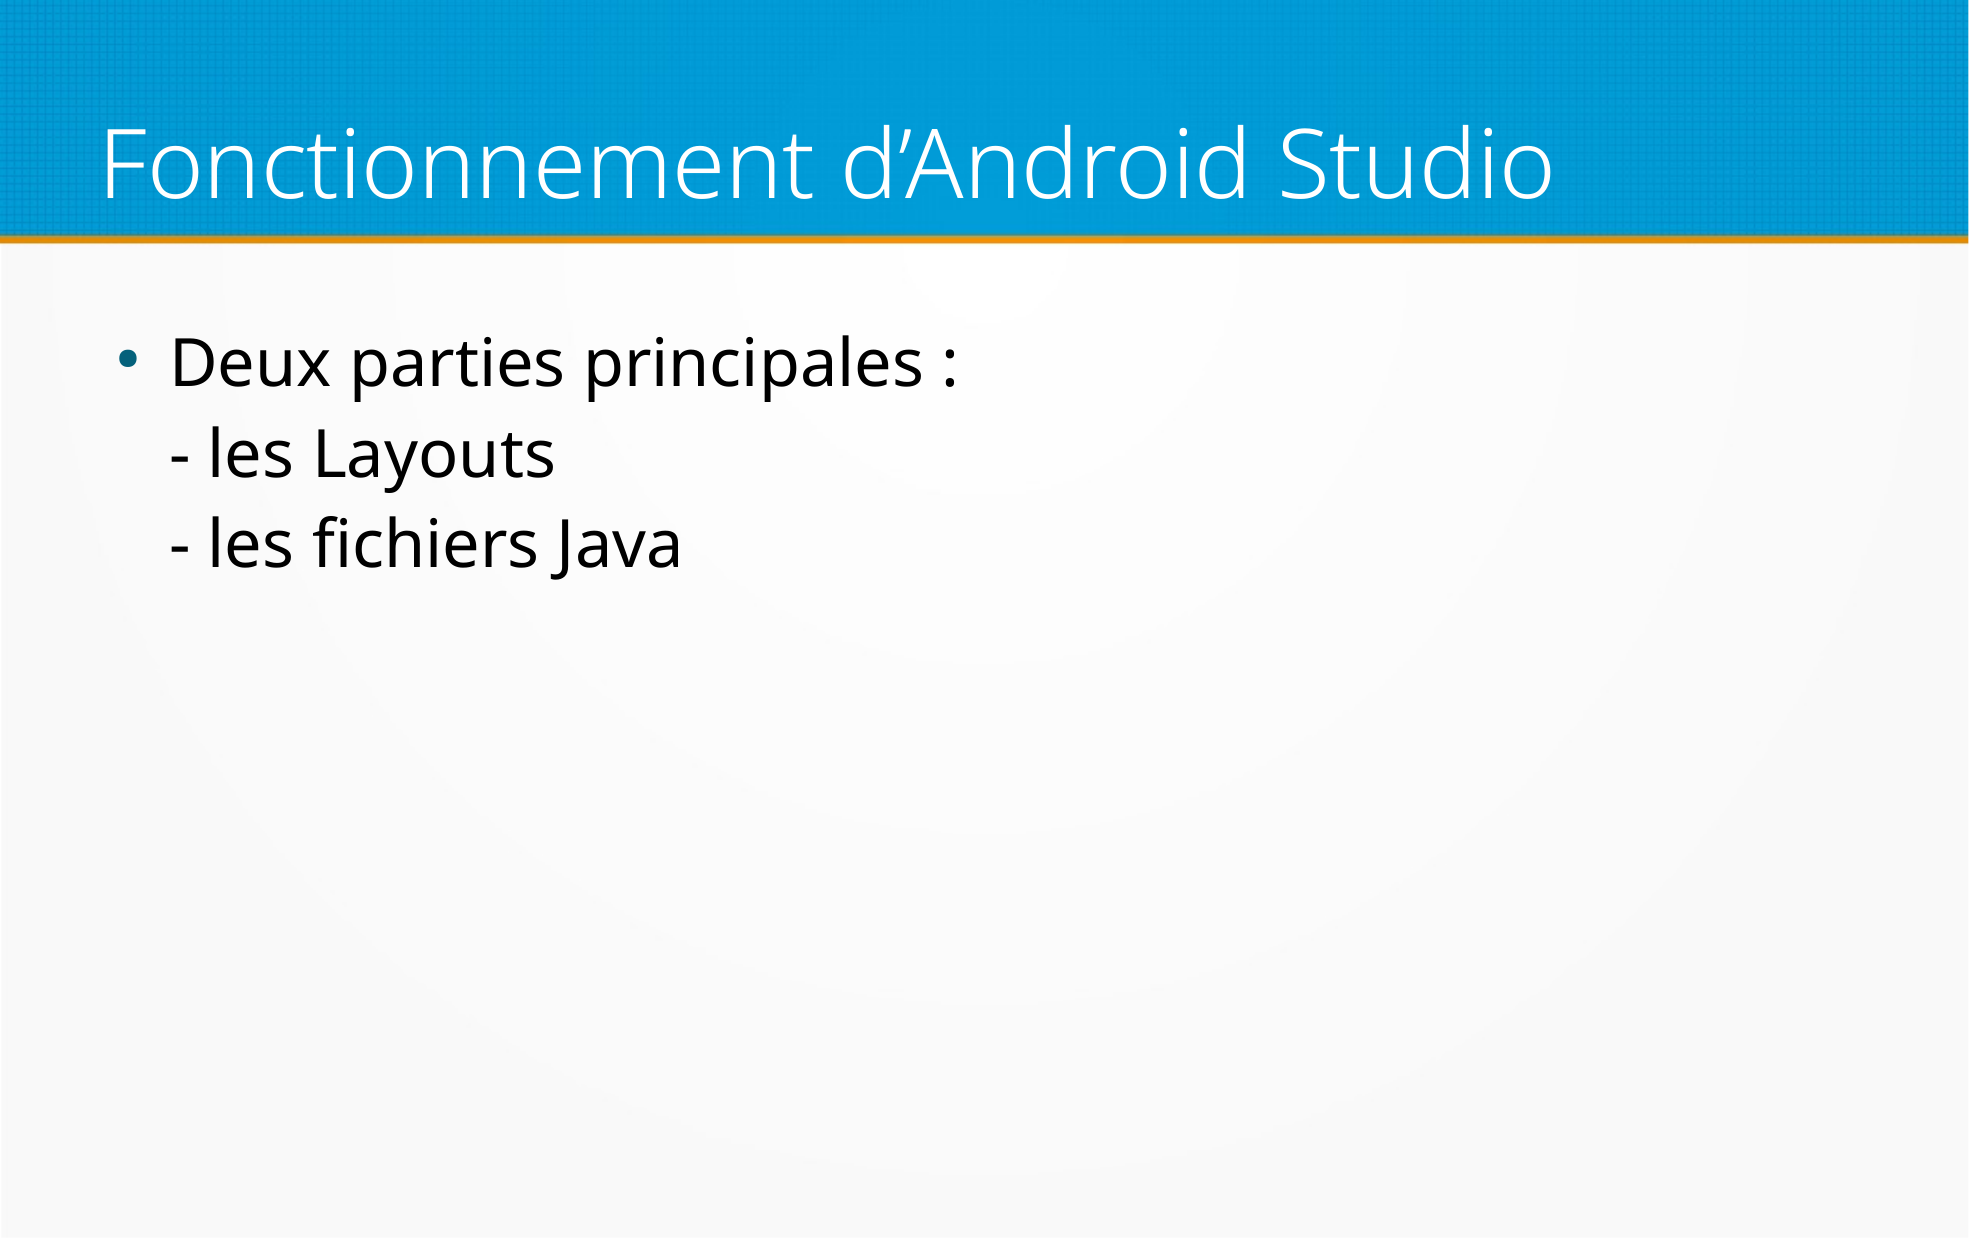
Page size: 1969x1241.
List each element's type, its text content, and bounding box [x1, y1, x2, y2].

list Deux parties principales : - les Layouts - les fichiers Java [98, 315, 1861, 1081]
picture [0, 233, 1969, 1241]
title Fonctionnement d’Android Studio [98, 19, 1870, 227]
